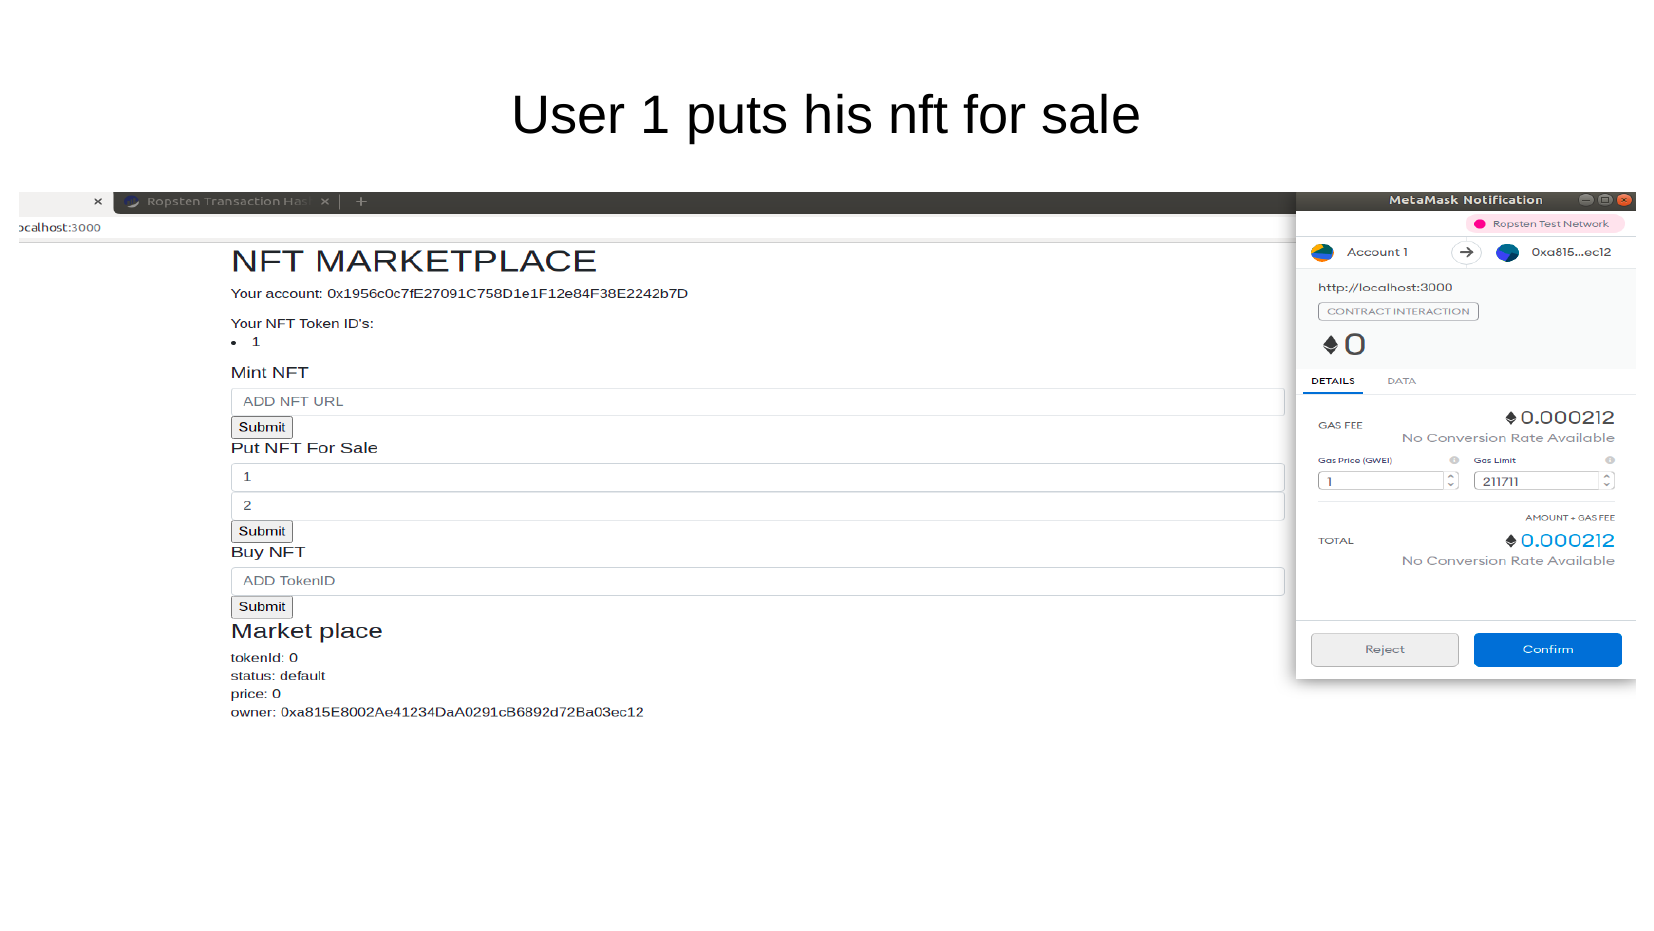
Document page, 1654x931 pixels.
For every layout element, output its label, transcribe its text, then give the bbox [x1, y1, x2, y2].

picture [19, 192, 1636, 931]
title User 1 puts his nft for sale [82, 37, 1571, 192]
